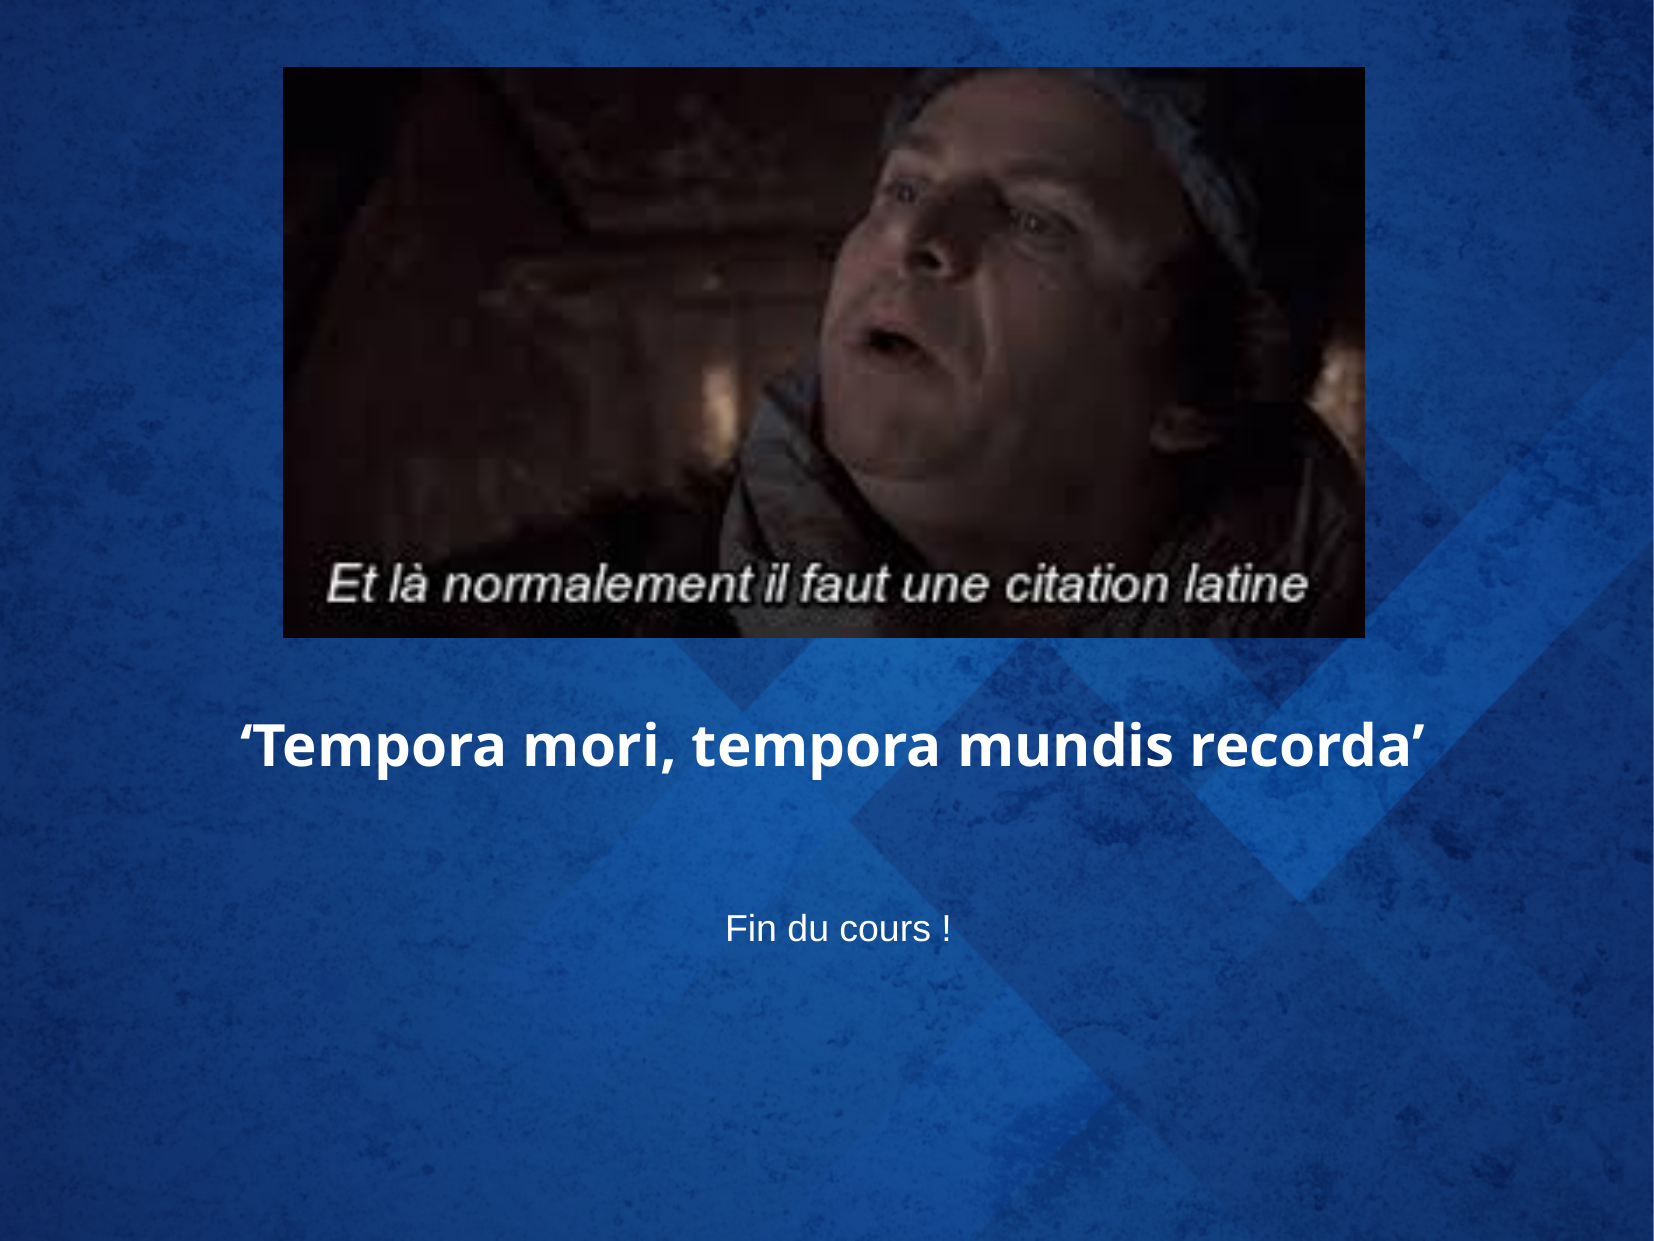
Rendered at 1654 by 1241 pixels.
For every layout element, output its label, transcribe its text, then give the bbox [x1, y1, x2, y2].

picture [0, 0, 1654, 1241]
text_box Fin du cours ! [496, 899, 1181, 957]
text_box ‘Tempora mori, tempora mundis recorda’ [94, 704, 1571, 898]
